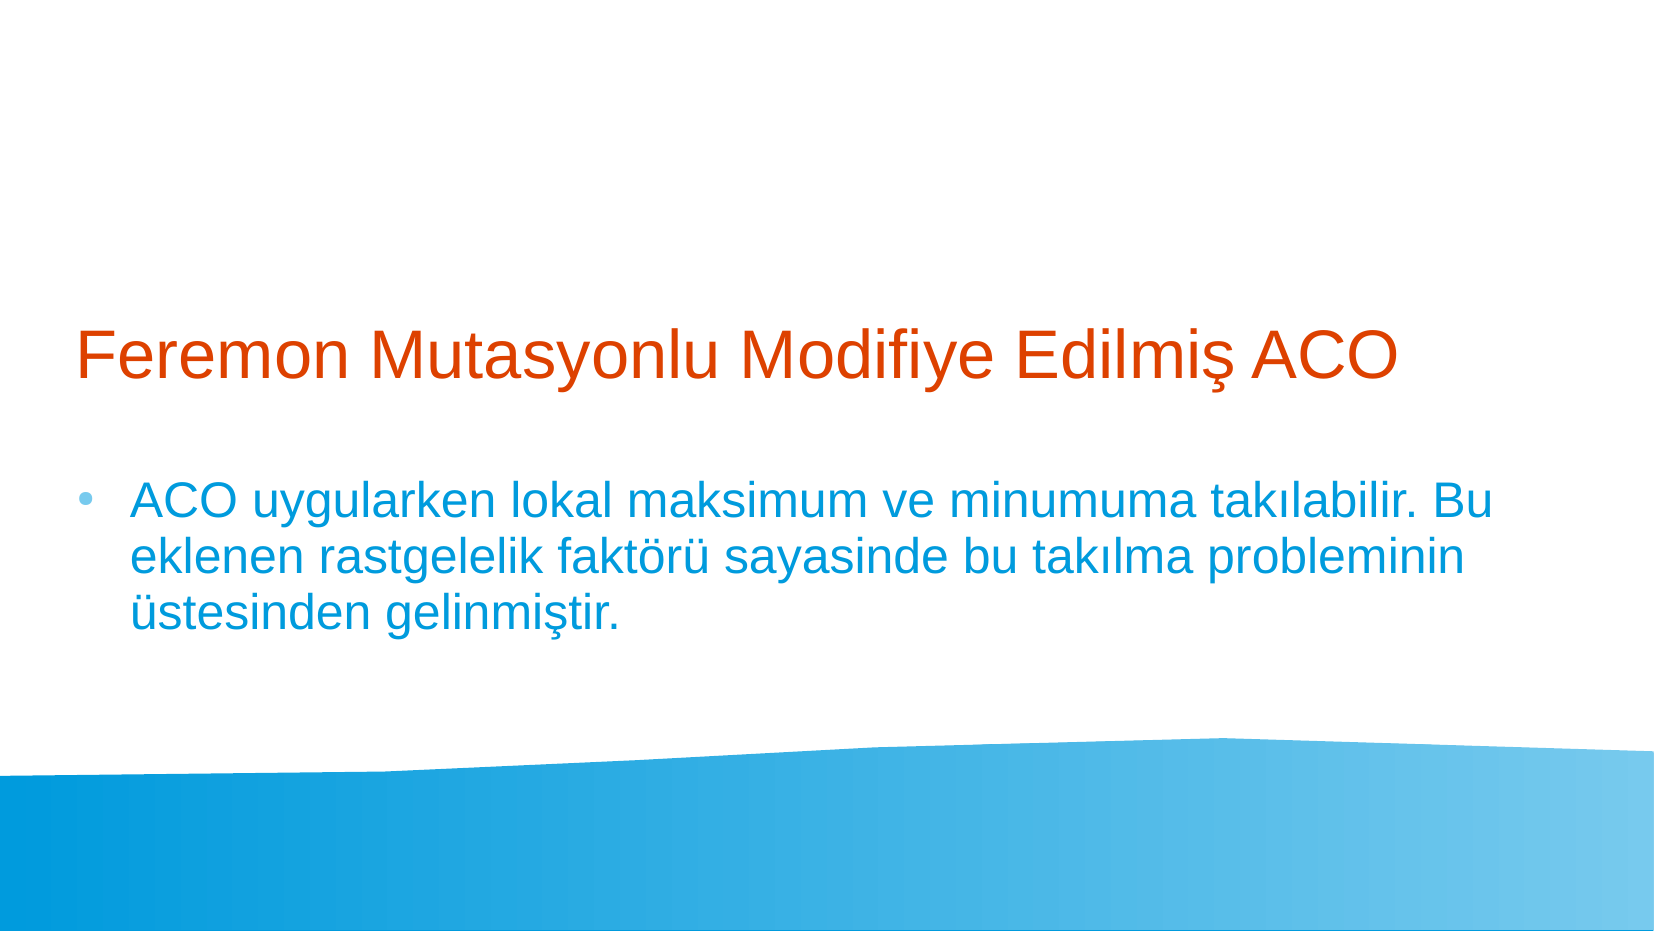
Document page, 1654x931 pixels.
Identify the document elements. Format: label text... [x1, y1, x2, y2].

list ACO uygularken lokal maksimum ve minumuma takılabilir. Bu eklenen rastgelelik faktörü sayasinde bu takılma probleminin üstesinden gelinmiştir. [59, 472, 1595, 739]
title Feremon Mutasyonlu Modifiye Edilmiş ACO [0, 265, 1477, 443]
